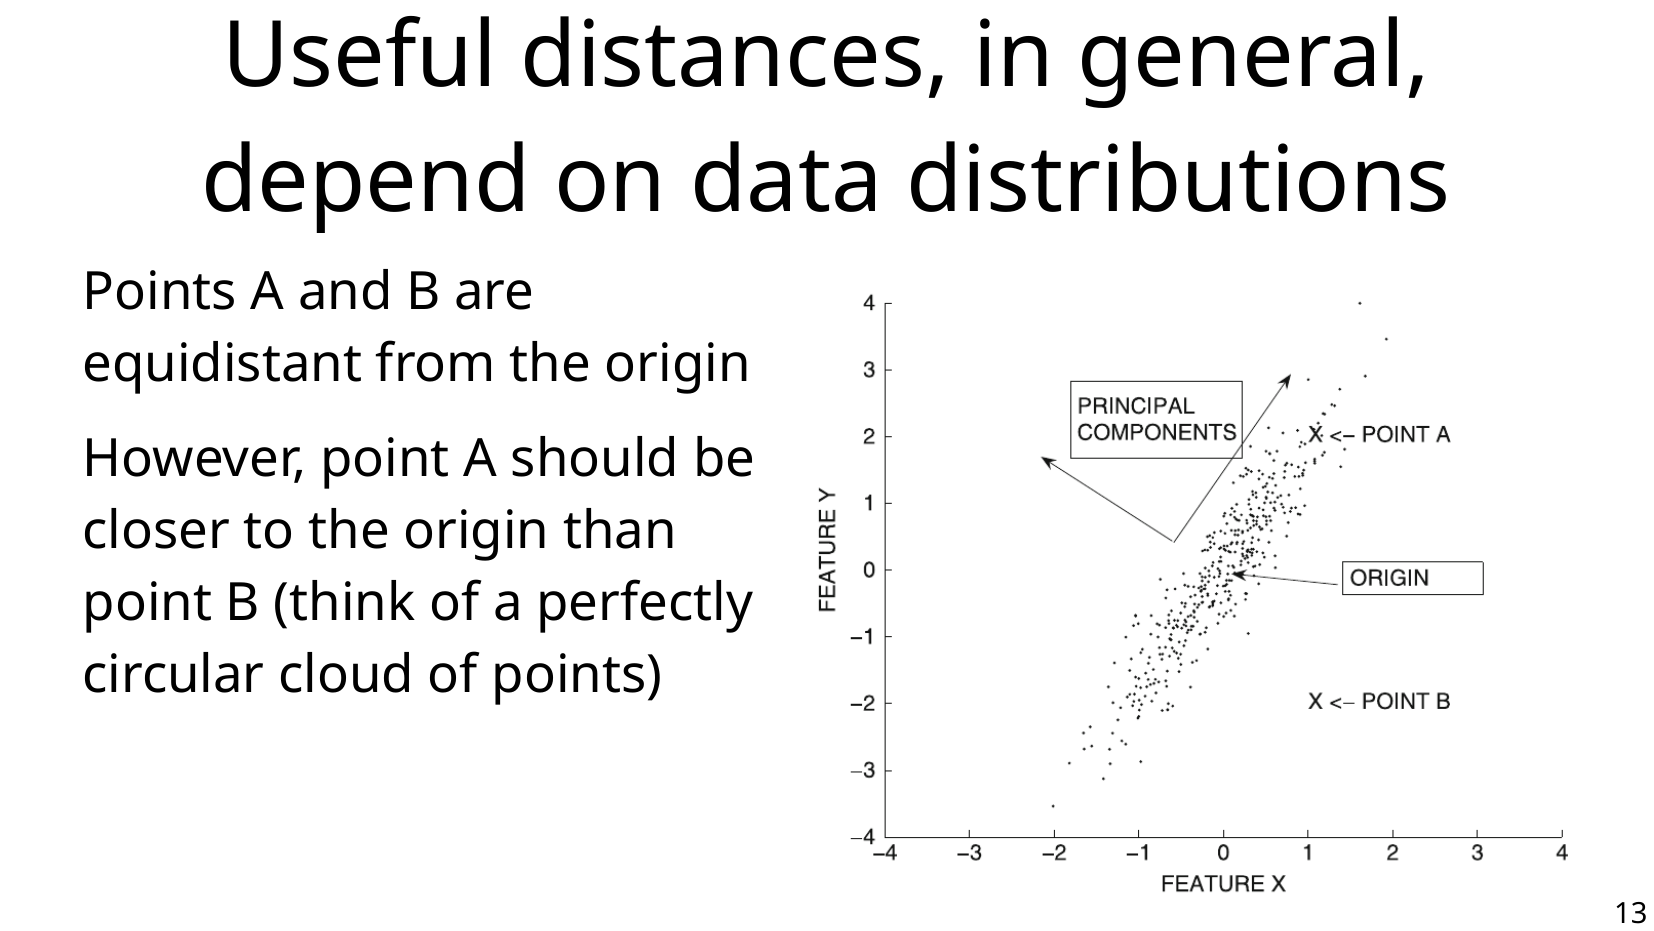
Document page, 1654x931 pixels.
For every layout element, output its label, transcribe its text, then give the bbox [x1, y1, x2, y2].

title Useful distances, in general, depend on data distributions [82, 1, 1571, 226]
list Points A and B are equidistant from the origin However, point A should be closer to the origin than point B (think of a perfectly circular cloud of points) [82, 253, 796, 793]
picture [780, 266, 1611, 916]
